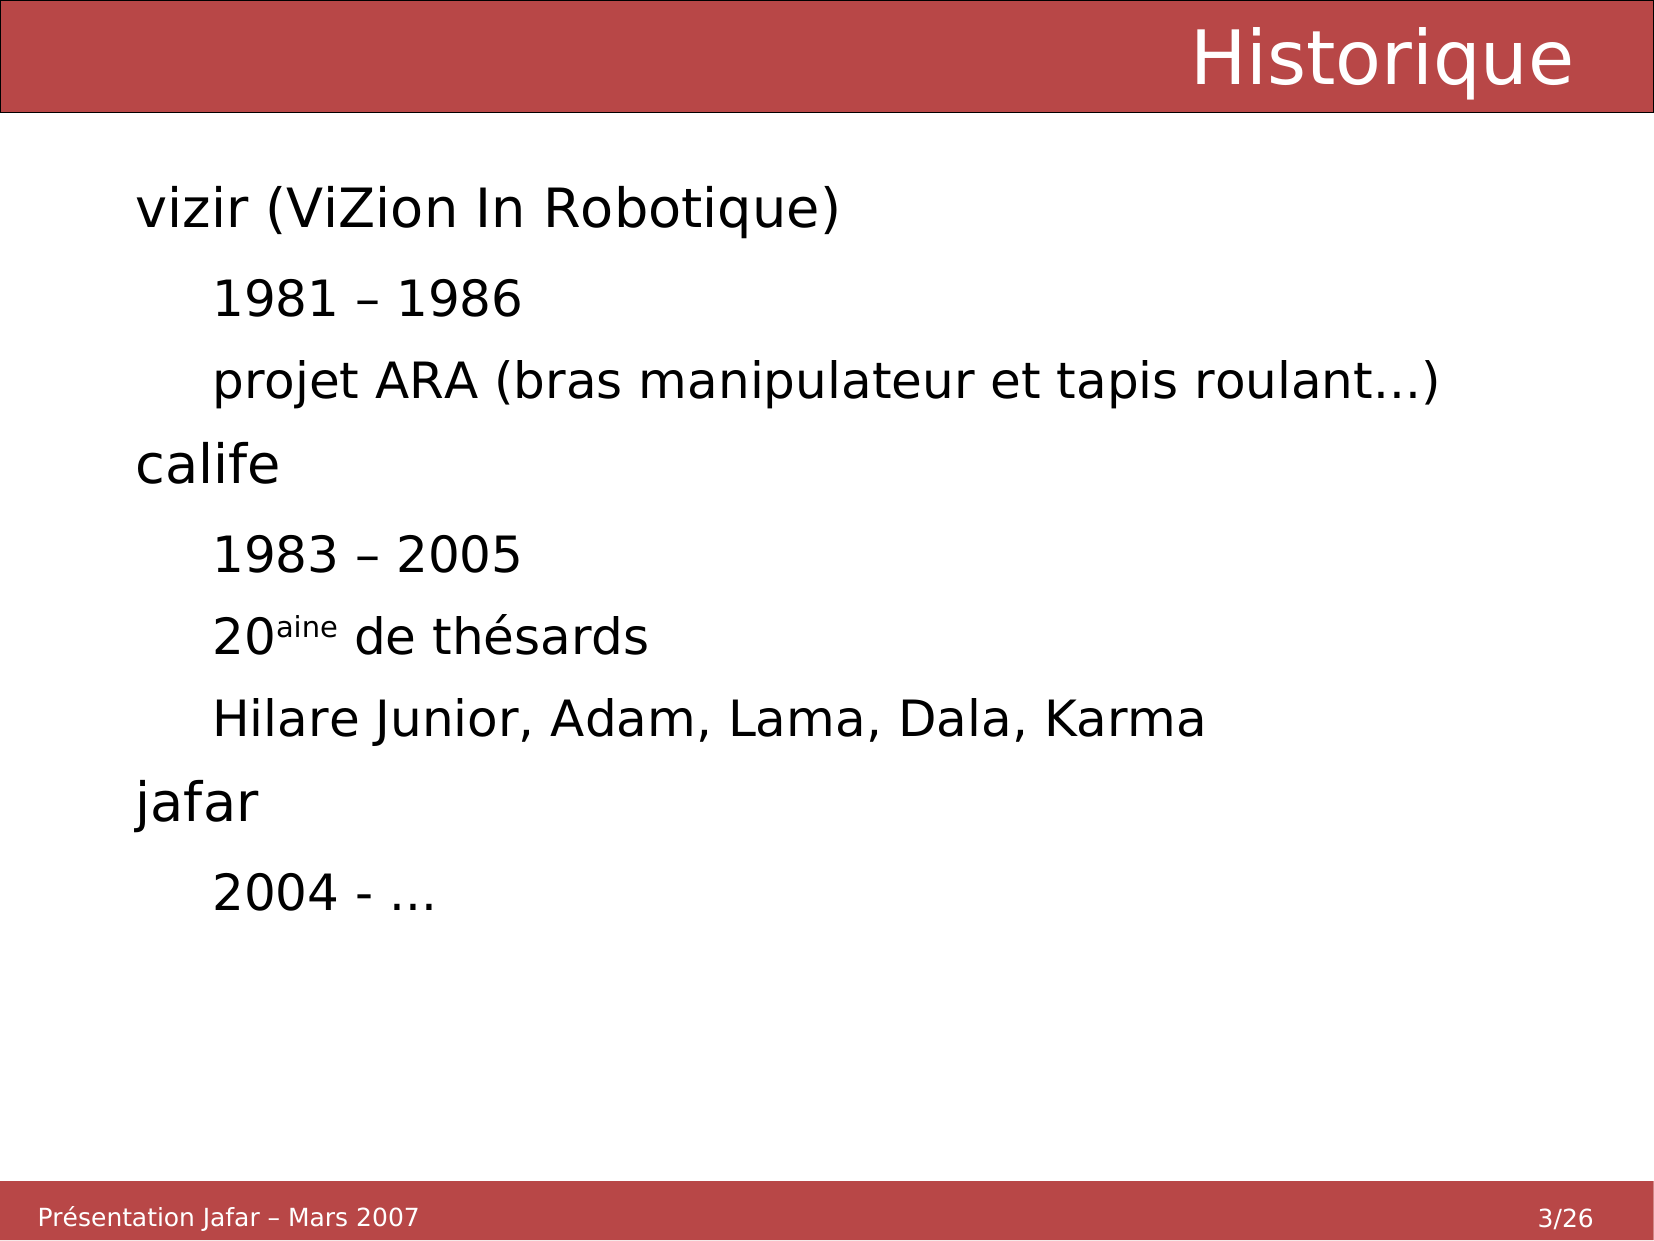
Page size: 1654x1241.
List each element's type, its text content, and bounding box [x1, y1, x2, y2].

title Historique [0, 0, 1654, 119]
list vizir (ViZion In Robotique) 1981 – 1986 projet ARA (bras manipulateur et tapis roulant...) calife 1983 – 2005 20aine de thésards Hilare Junior, Adam, Lama, Dala, Karma jafar 2004 - ... [118, 177, 1531, 1123]
